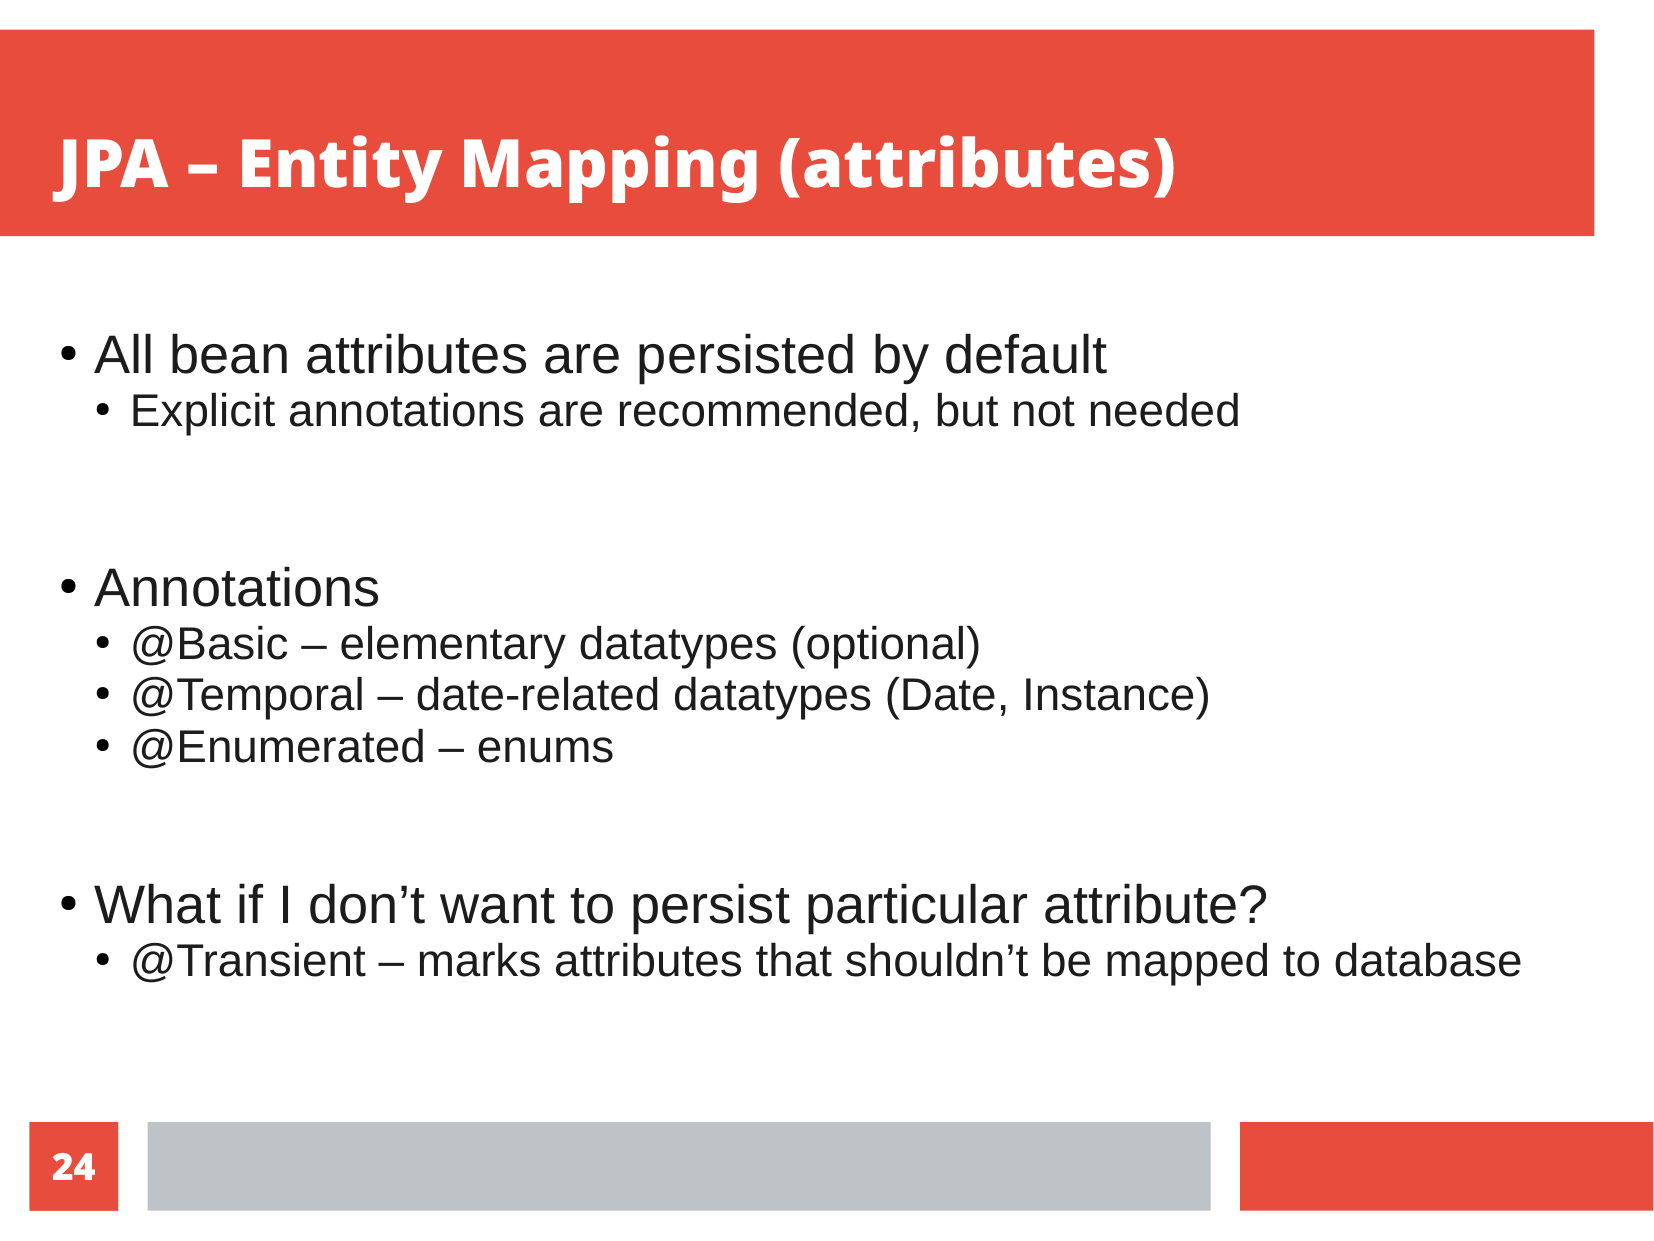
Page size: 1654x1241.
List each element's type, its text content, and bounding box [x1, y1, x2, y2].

subtitle All bean attributes are persisted by default Explicit annotations are recommended, but not needed Annotations @Basic – elementary datatypes (optional) @Temporal – date-related datatypes (Date, Instance) @Enumerated – enums What if I don’t want to persist particular attribute? @Transient – marks attributes that shouldn’t be mapped to database [59, 324, 1565, 1093]
title JPA – Entity Mapping (attributes) [59, 59, 1595, 207]
